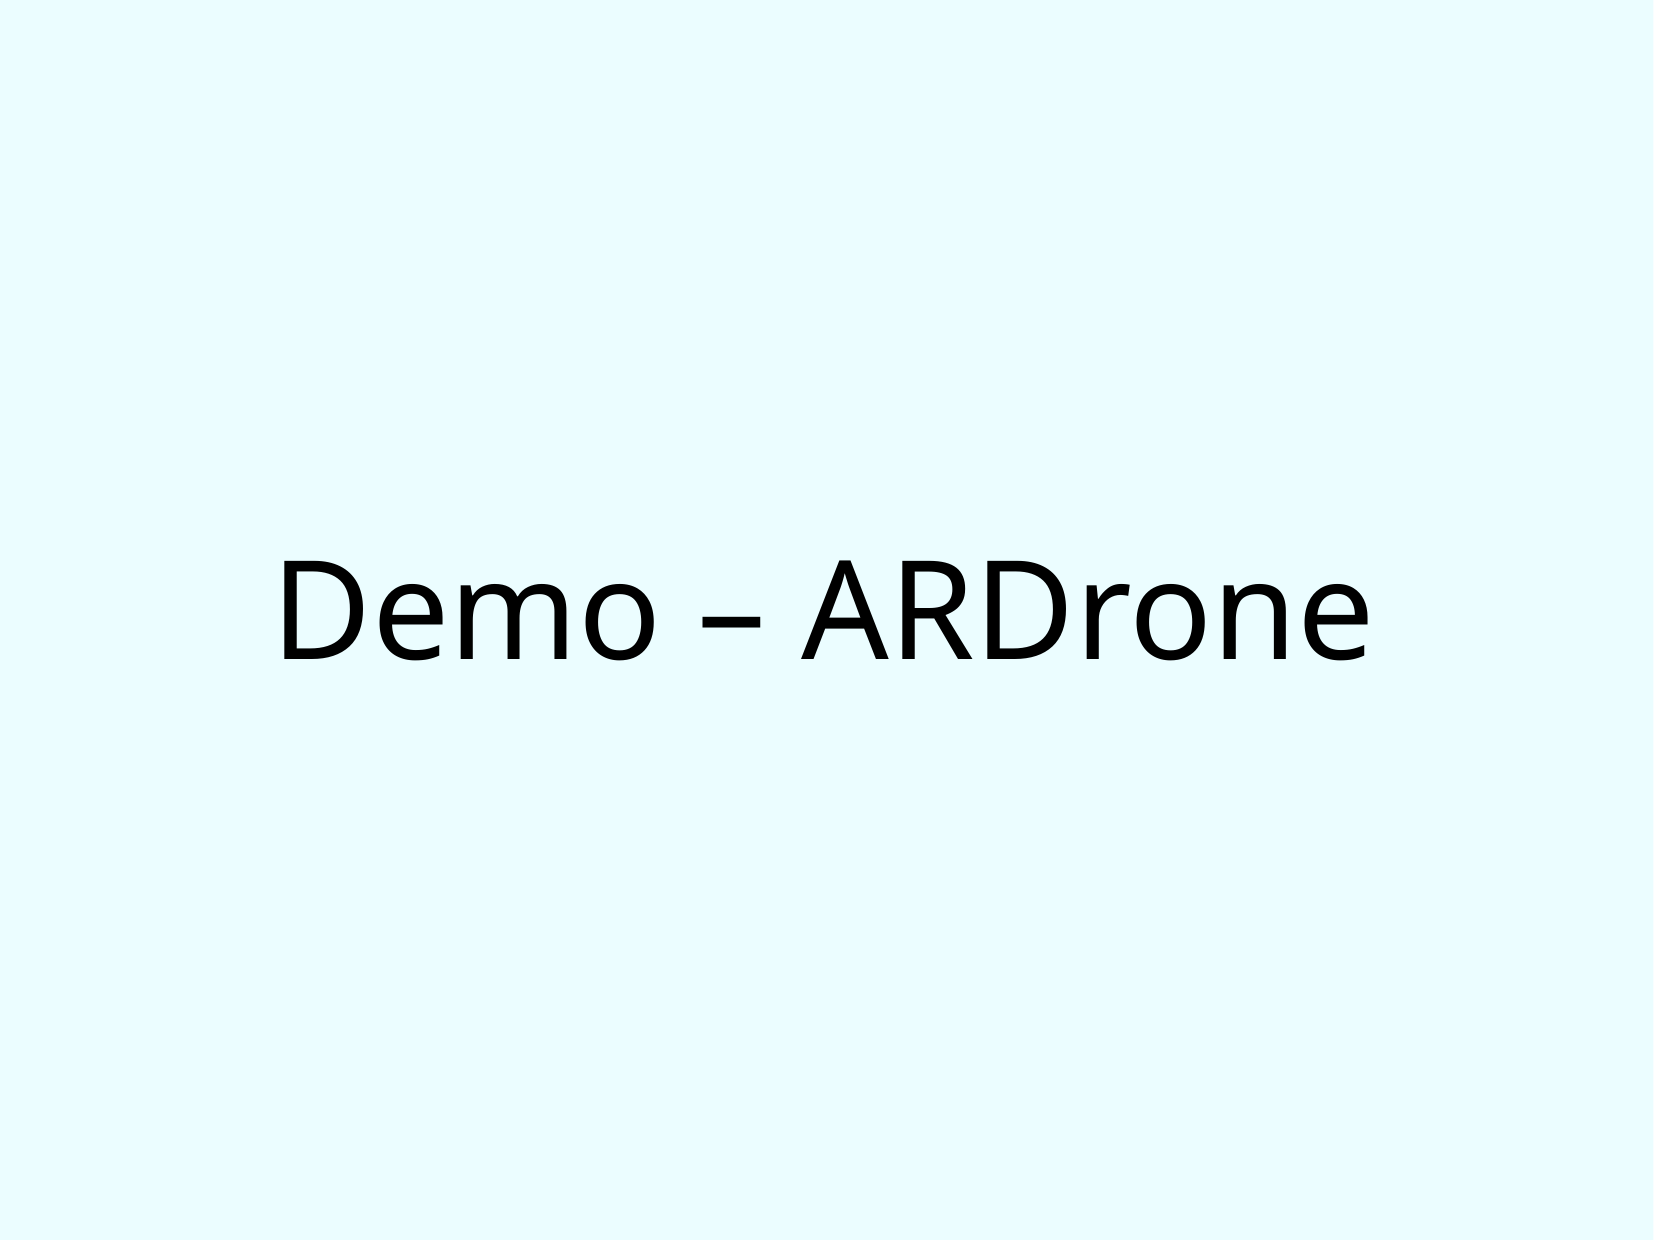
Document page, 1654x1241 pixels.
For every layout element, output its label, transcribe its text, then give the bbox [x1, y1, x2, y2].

text_box Demo – ARDrone [79, 69, 1568, 1144]
